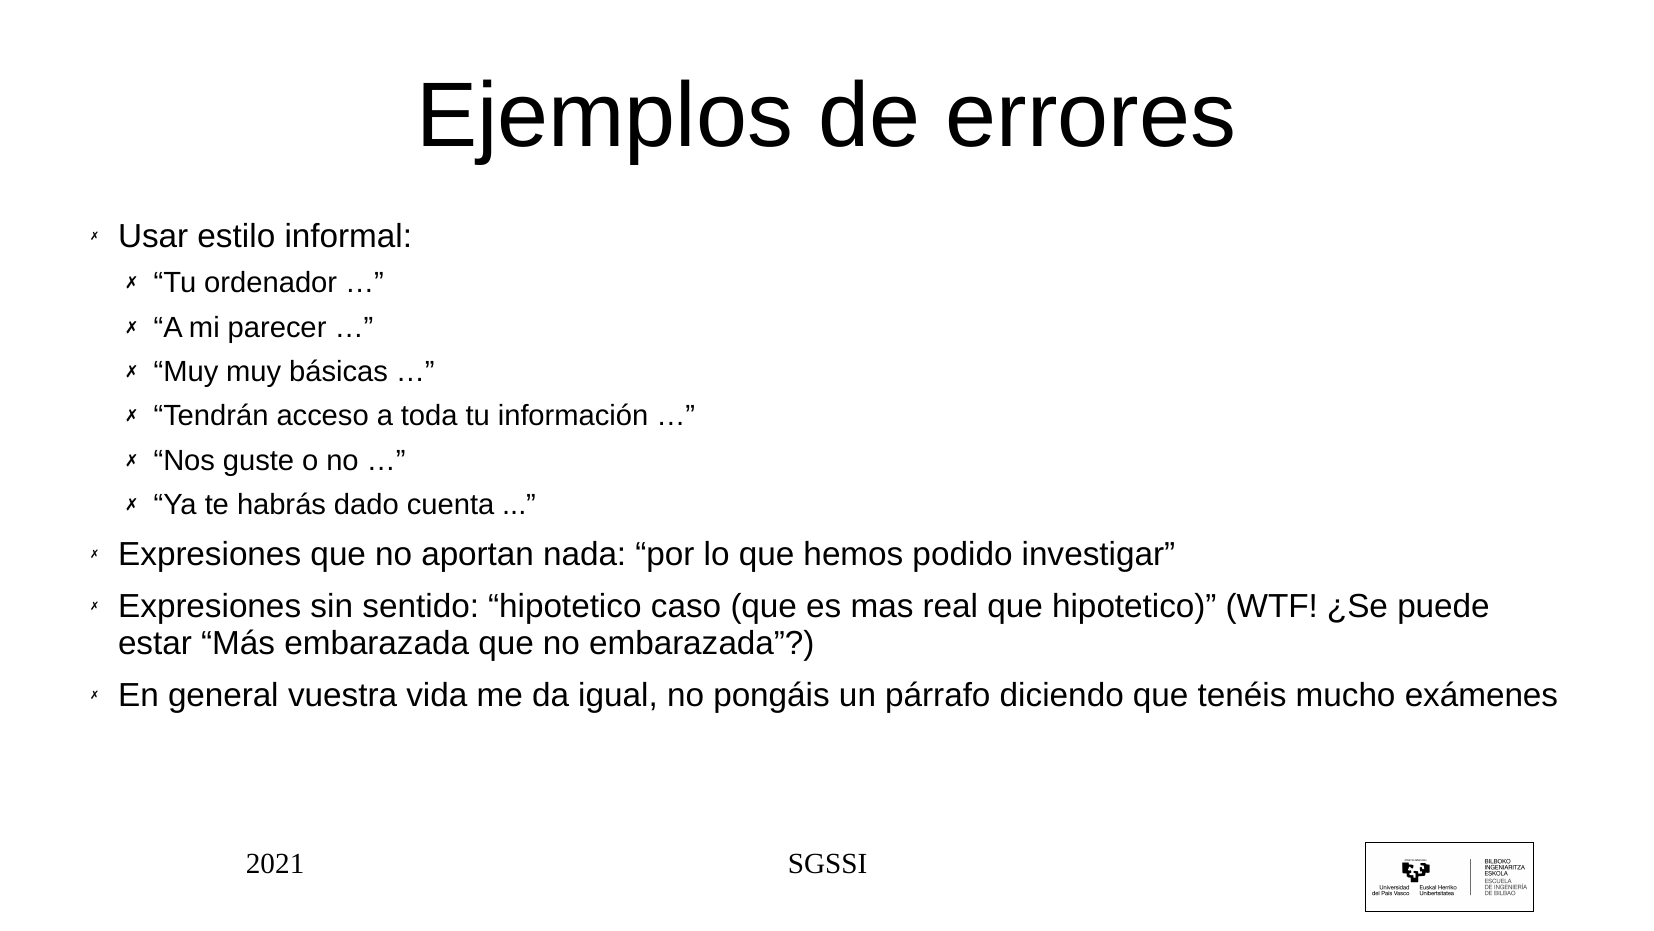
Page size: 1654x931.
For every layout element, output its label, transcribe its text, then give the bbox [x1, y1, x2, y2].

picture [1366, 843, 1533, 911]
title Ejemplos de errores [82, 37, 1571, 193]
list Usar estilo informal: “Tu ordenador …” “A mi parecer …” “Muy muy básicas …” “Tendrán acceso a toda tu información …” “Nos guste o no …” “Ya te habrás dado cuenta ...” Expresiones que no aportan nada: “por lo que hemos podido investigar” Expresiones sin sentido: “hipotetico caso (que es mas real que hipotetico)” (WTF! ¿Se puede estar “Más embarazada que no embarazada”?) En general vuestra vida me da igual, no pongáis un párrafo diciendo que tenéis mucho exámenes [82, 217, 1571, 758]
